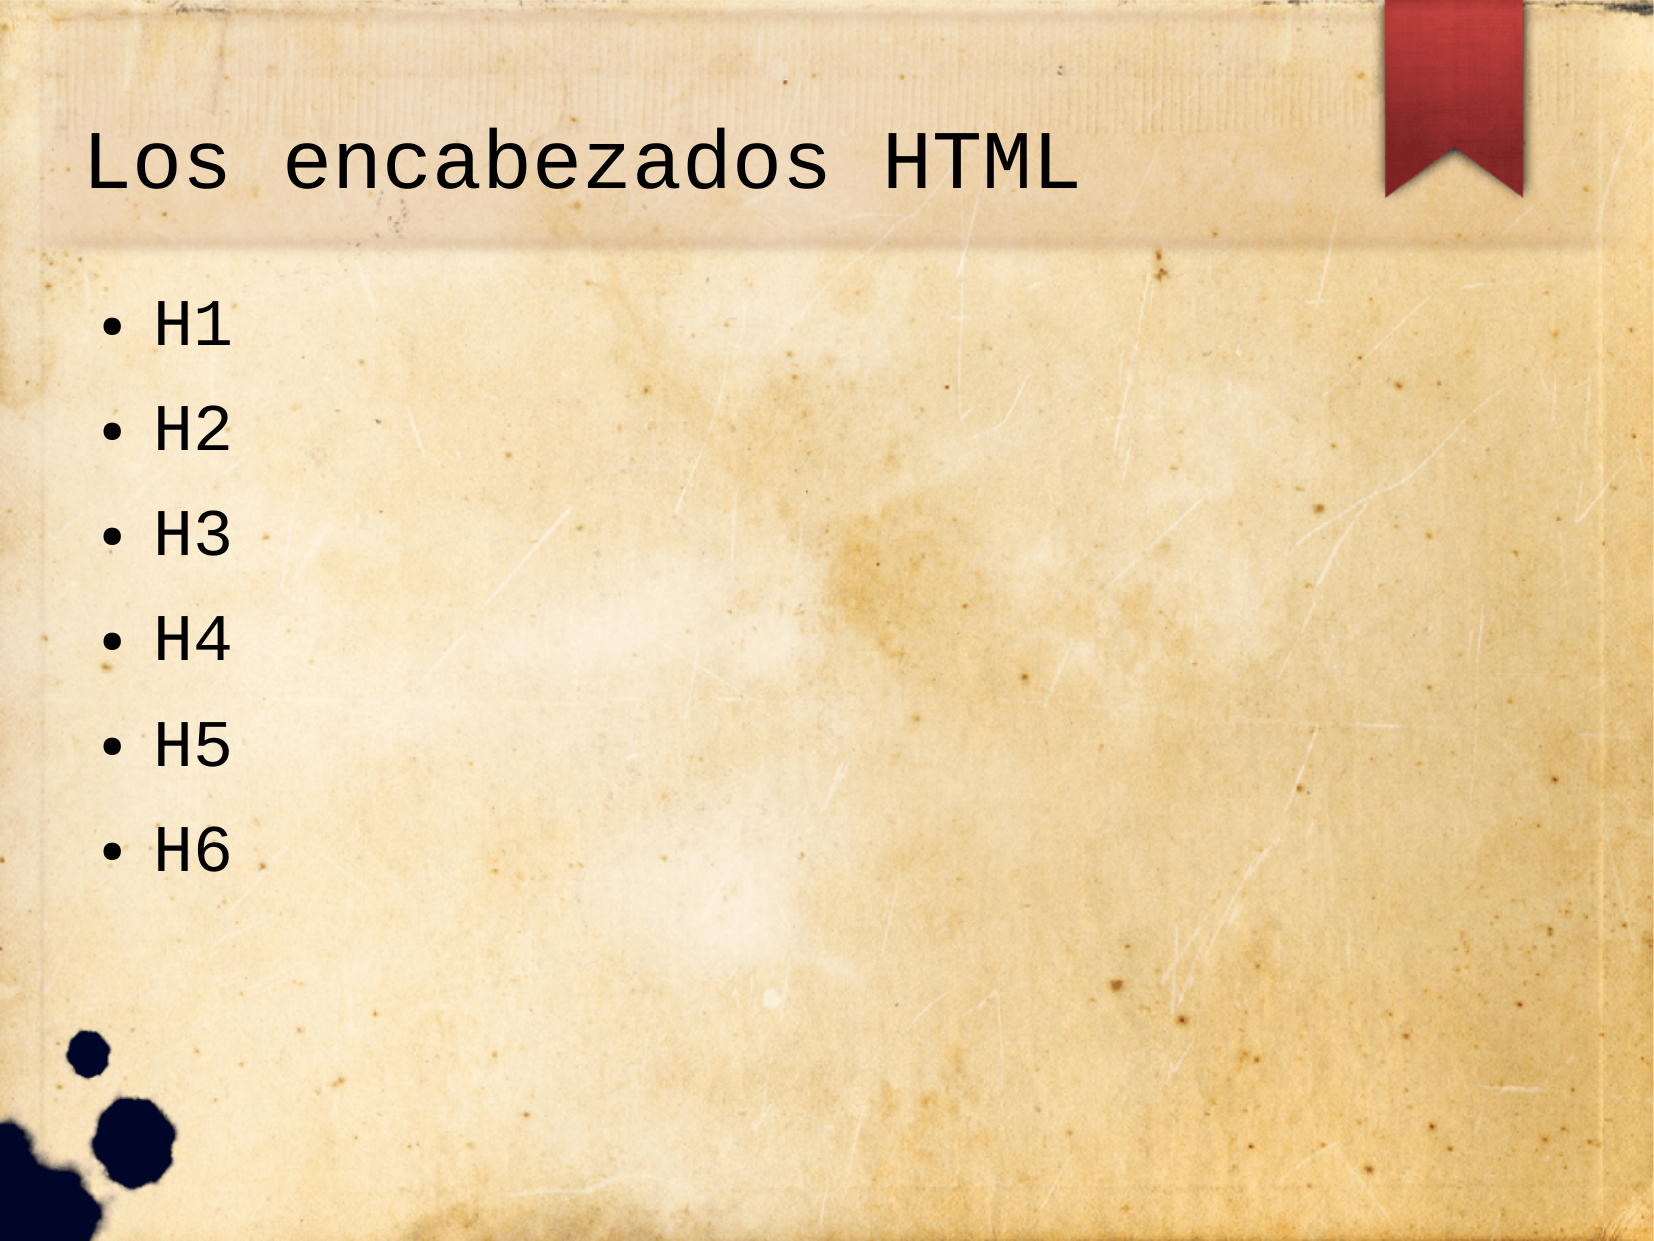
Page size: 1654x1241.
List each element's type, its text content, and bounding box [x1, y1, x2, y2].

picture [0, 0, 1654, 1241]
list H1 H2 H3 H4 H5 H6 [82, 290, 1538, 1010]
title Los encabezados HTML [82, 49, 1347, 237]
